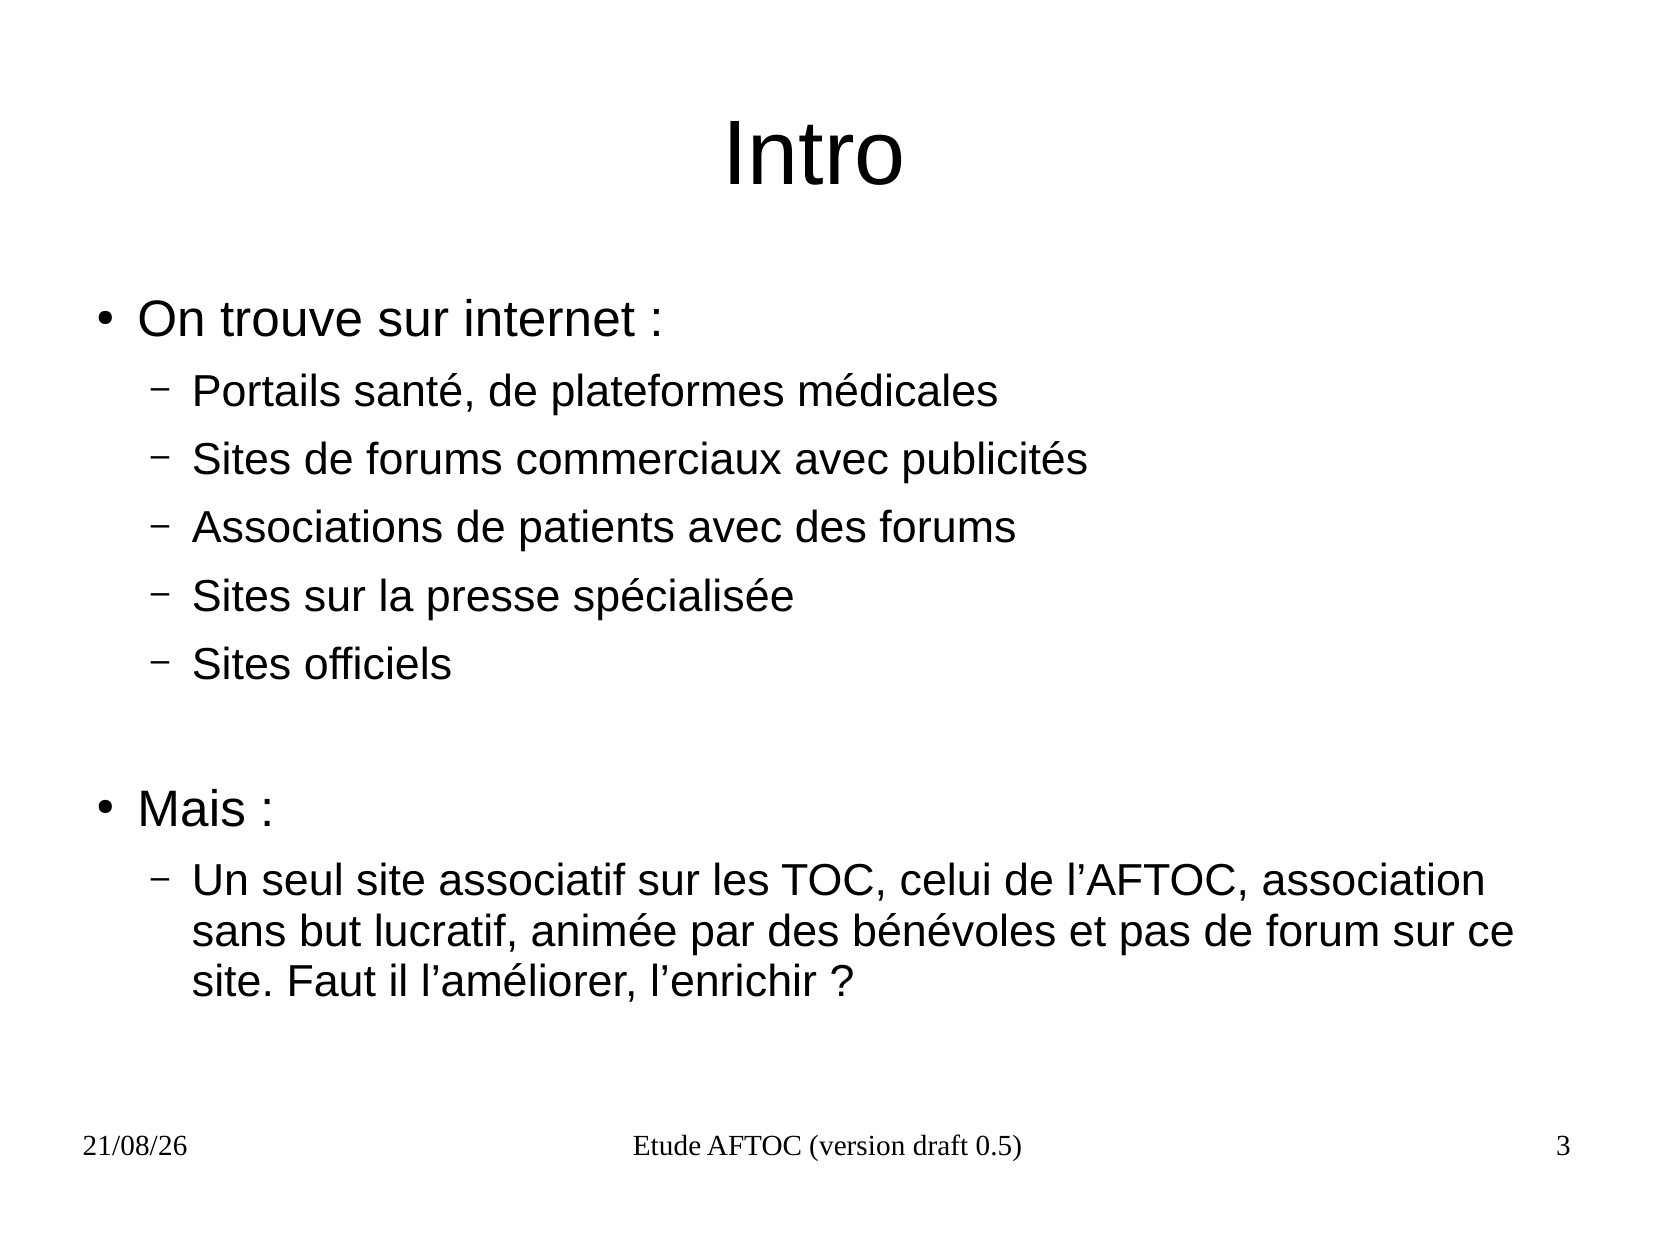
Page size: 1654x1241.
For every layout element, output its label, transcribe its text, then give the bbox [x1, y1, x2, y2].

title Intro [82, 49, 1571, 257]
list On trouve sur internet : Portails santé, de plateformes médicales Sites de forums commerciaux avec publicités Associations de patients avec des forums Sites sur la presse spécialisée Sites officiels Mais : Un seul site associatif sur les TOC, celui de l’AFTOC, association sans but lucratif, animée par des bénévoles et pas de forum sur ce site. Faut il l’améliorer, l’enrichir ? [82, 290, 1571, 1010]
